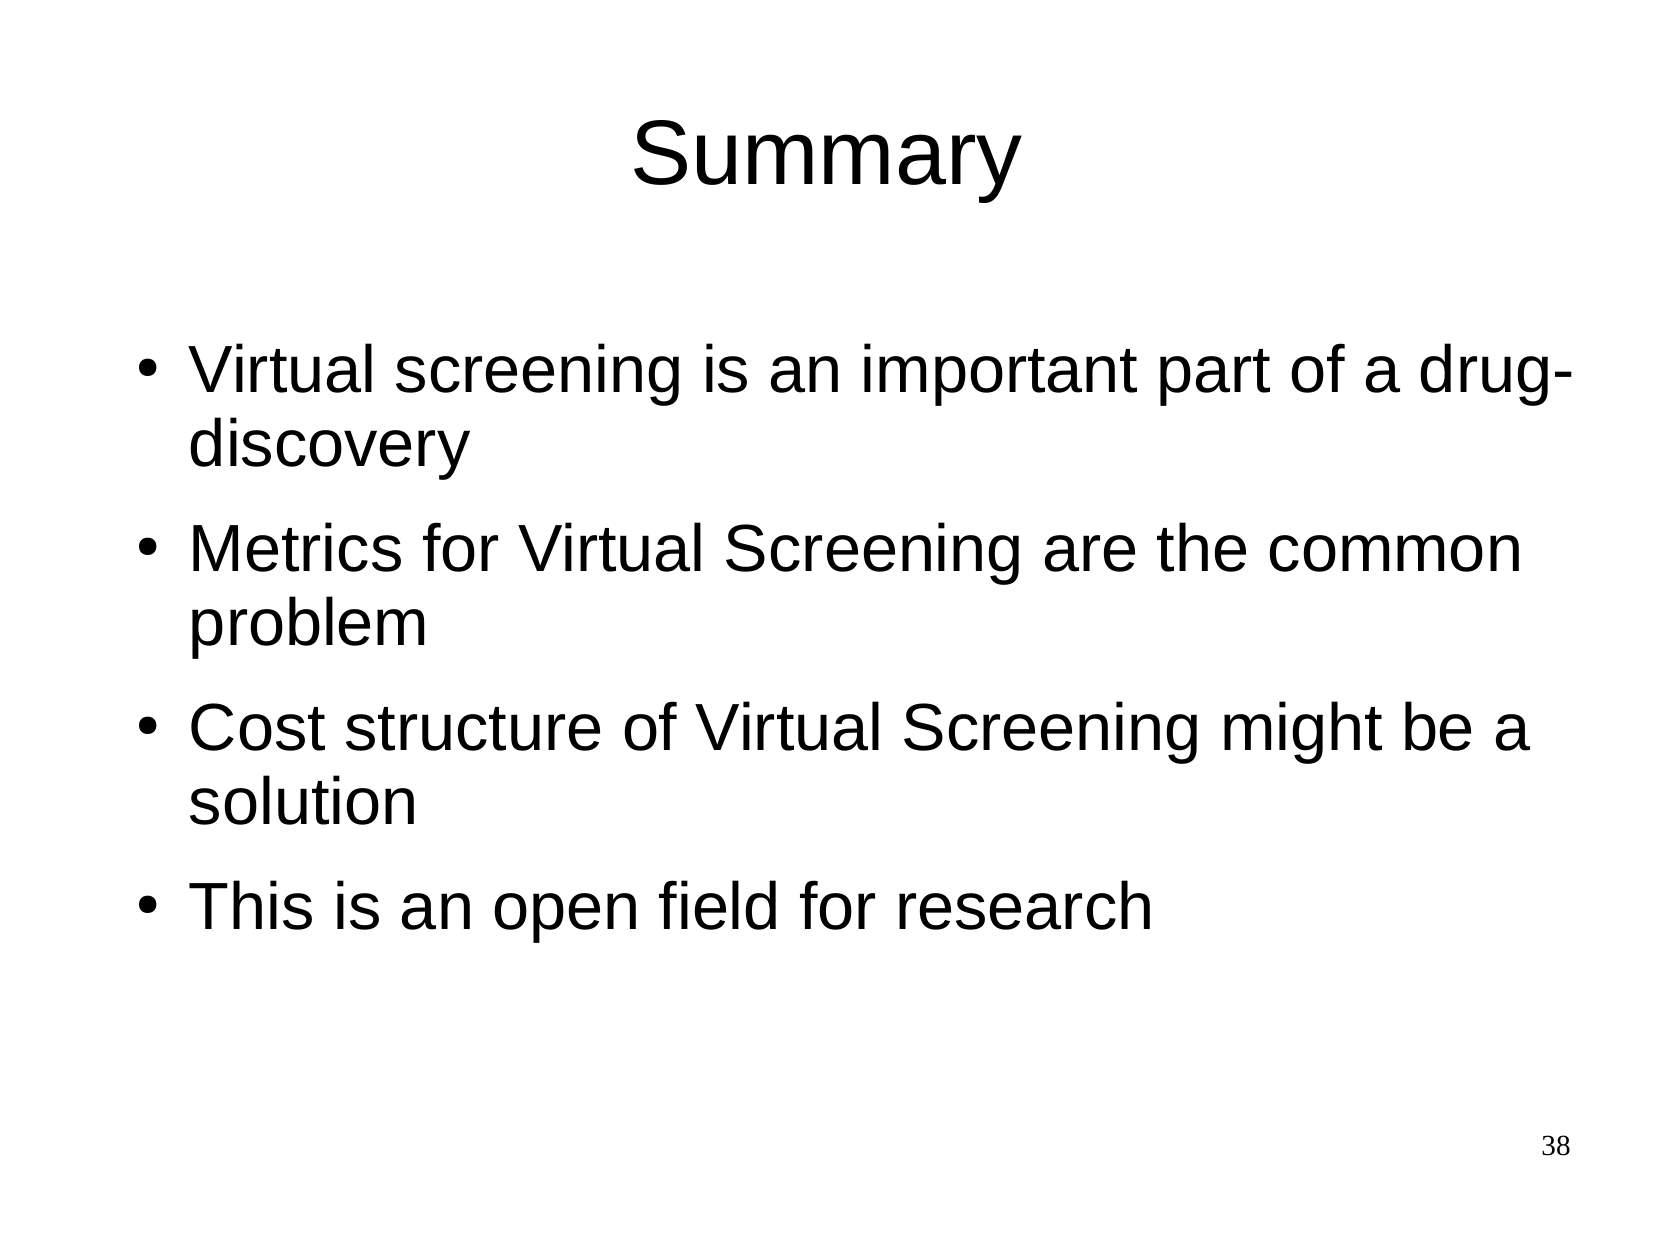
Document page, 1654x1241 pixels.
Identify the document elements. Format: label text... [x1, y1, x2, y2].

list Virtual screening is an important part of a drug-discovery Metrics for Virtual Screening are the common problem Cost structure of Virtual Screening might be a solution This is an open field for research [118, 331, 1607, 1051]
title Summary [82, 49, 1571, 257]
